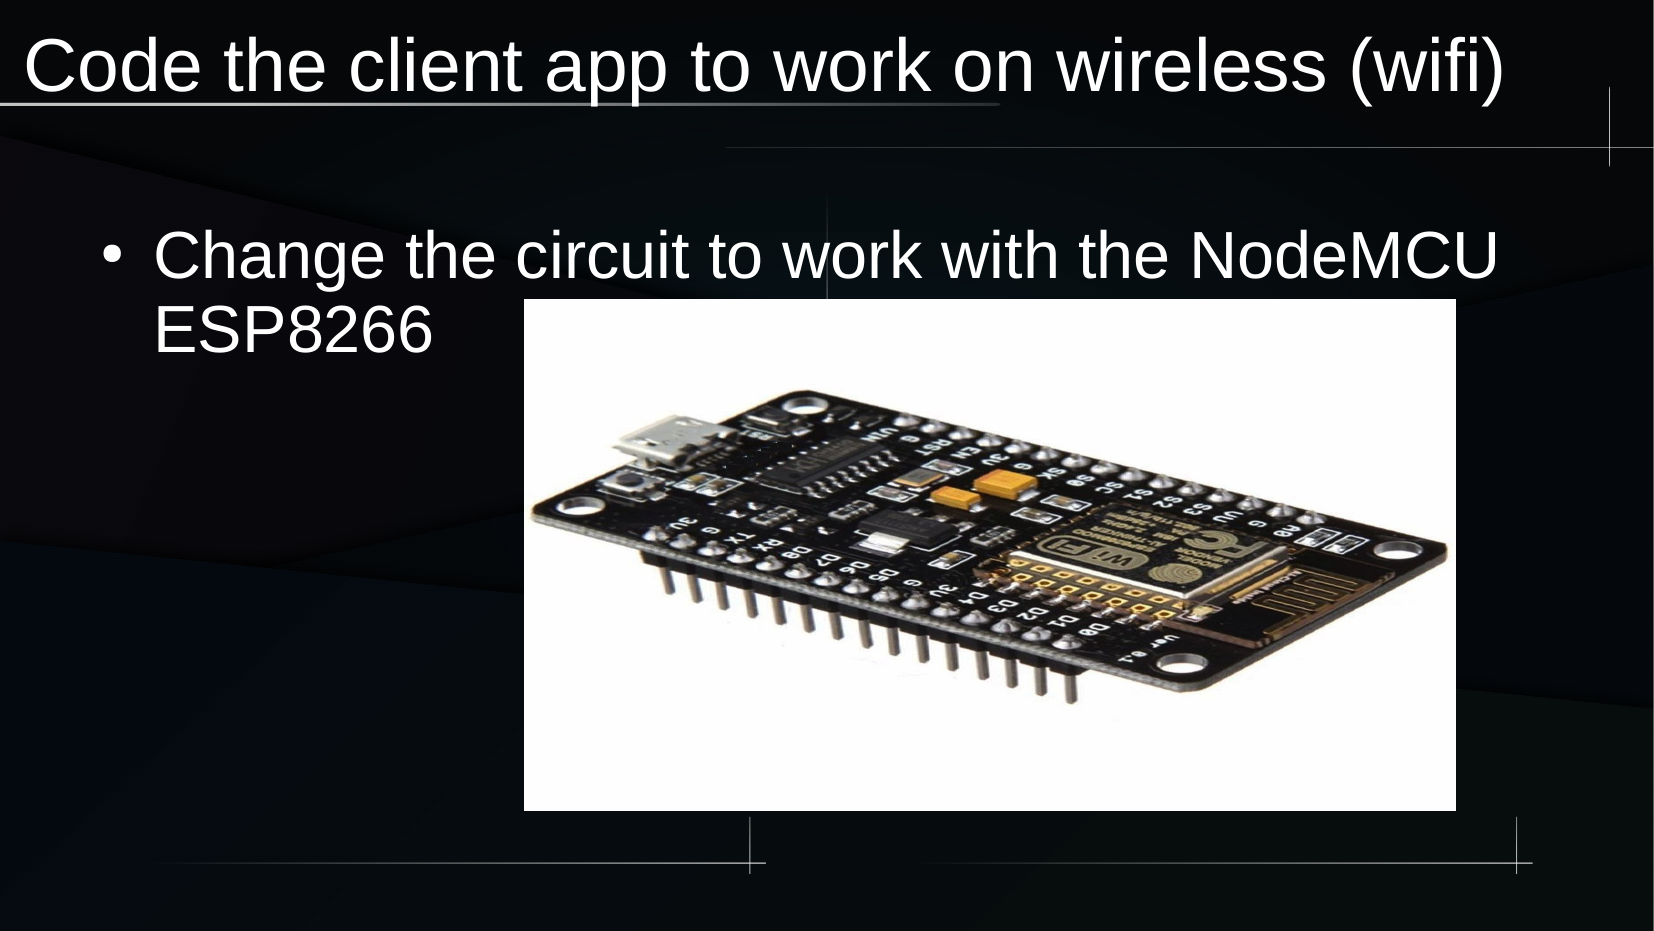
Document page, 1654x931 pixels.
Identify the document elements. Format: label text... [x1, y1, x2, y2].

list Change the circuit to work with the NodeMCU ESP8266 [82, 217, 1571, 758]
title Code the client app to work on wireless (wifi) [23, 11, 1589, 119]
picture [0, 0, 1654, 931]
